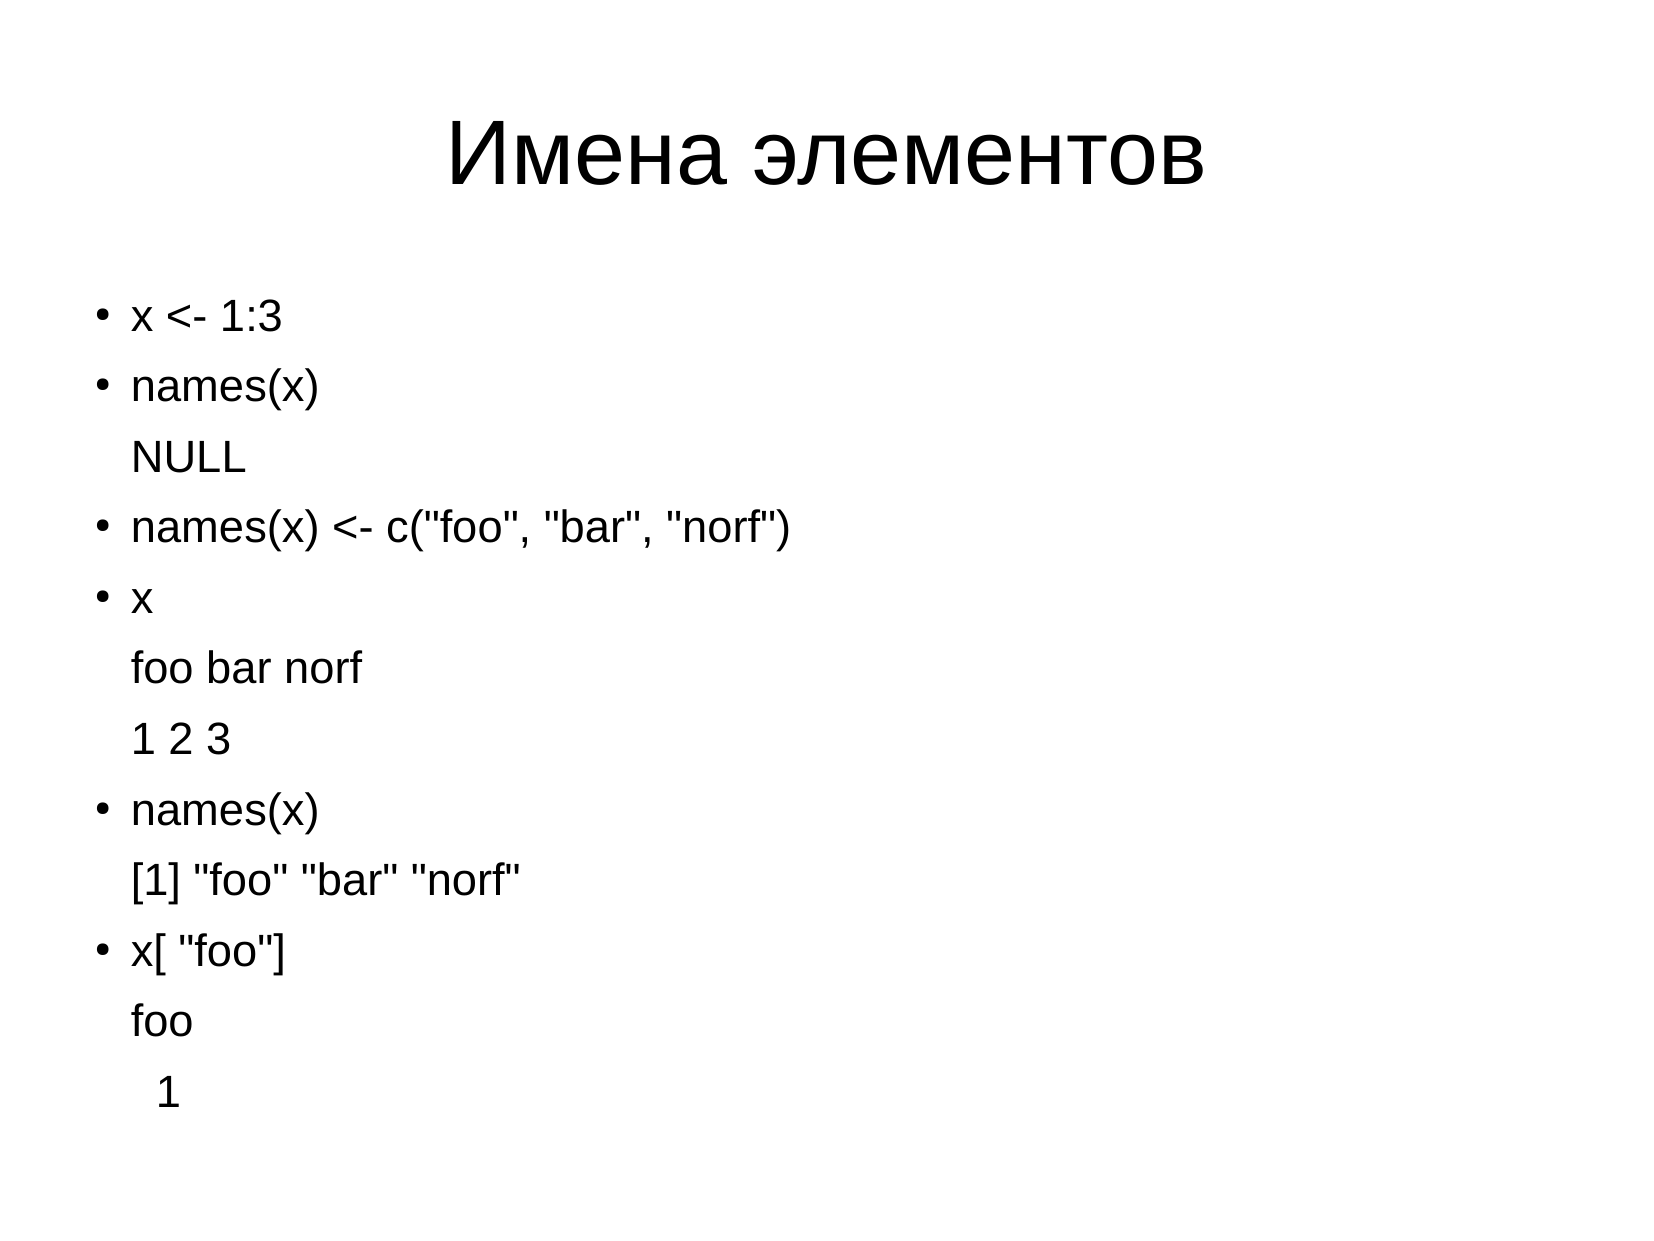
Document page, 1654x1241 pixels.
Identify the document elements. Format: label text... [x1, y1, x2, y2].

title Имена элементов [82, 49, 1571, 257]
list x <- 1:3 names(x) NULL names(x) <- c("foo", "bar", "norf") x foo bar norf 1 2 3 names(x) [1] "foo" "bar" "norf" x[ "foo"] foo 1 [82, 290, 1538, 1123]
